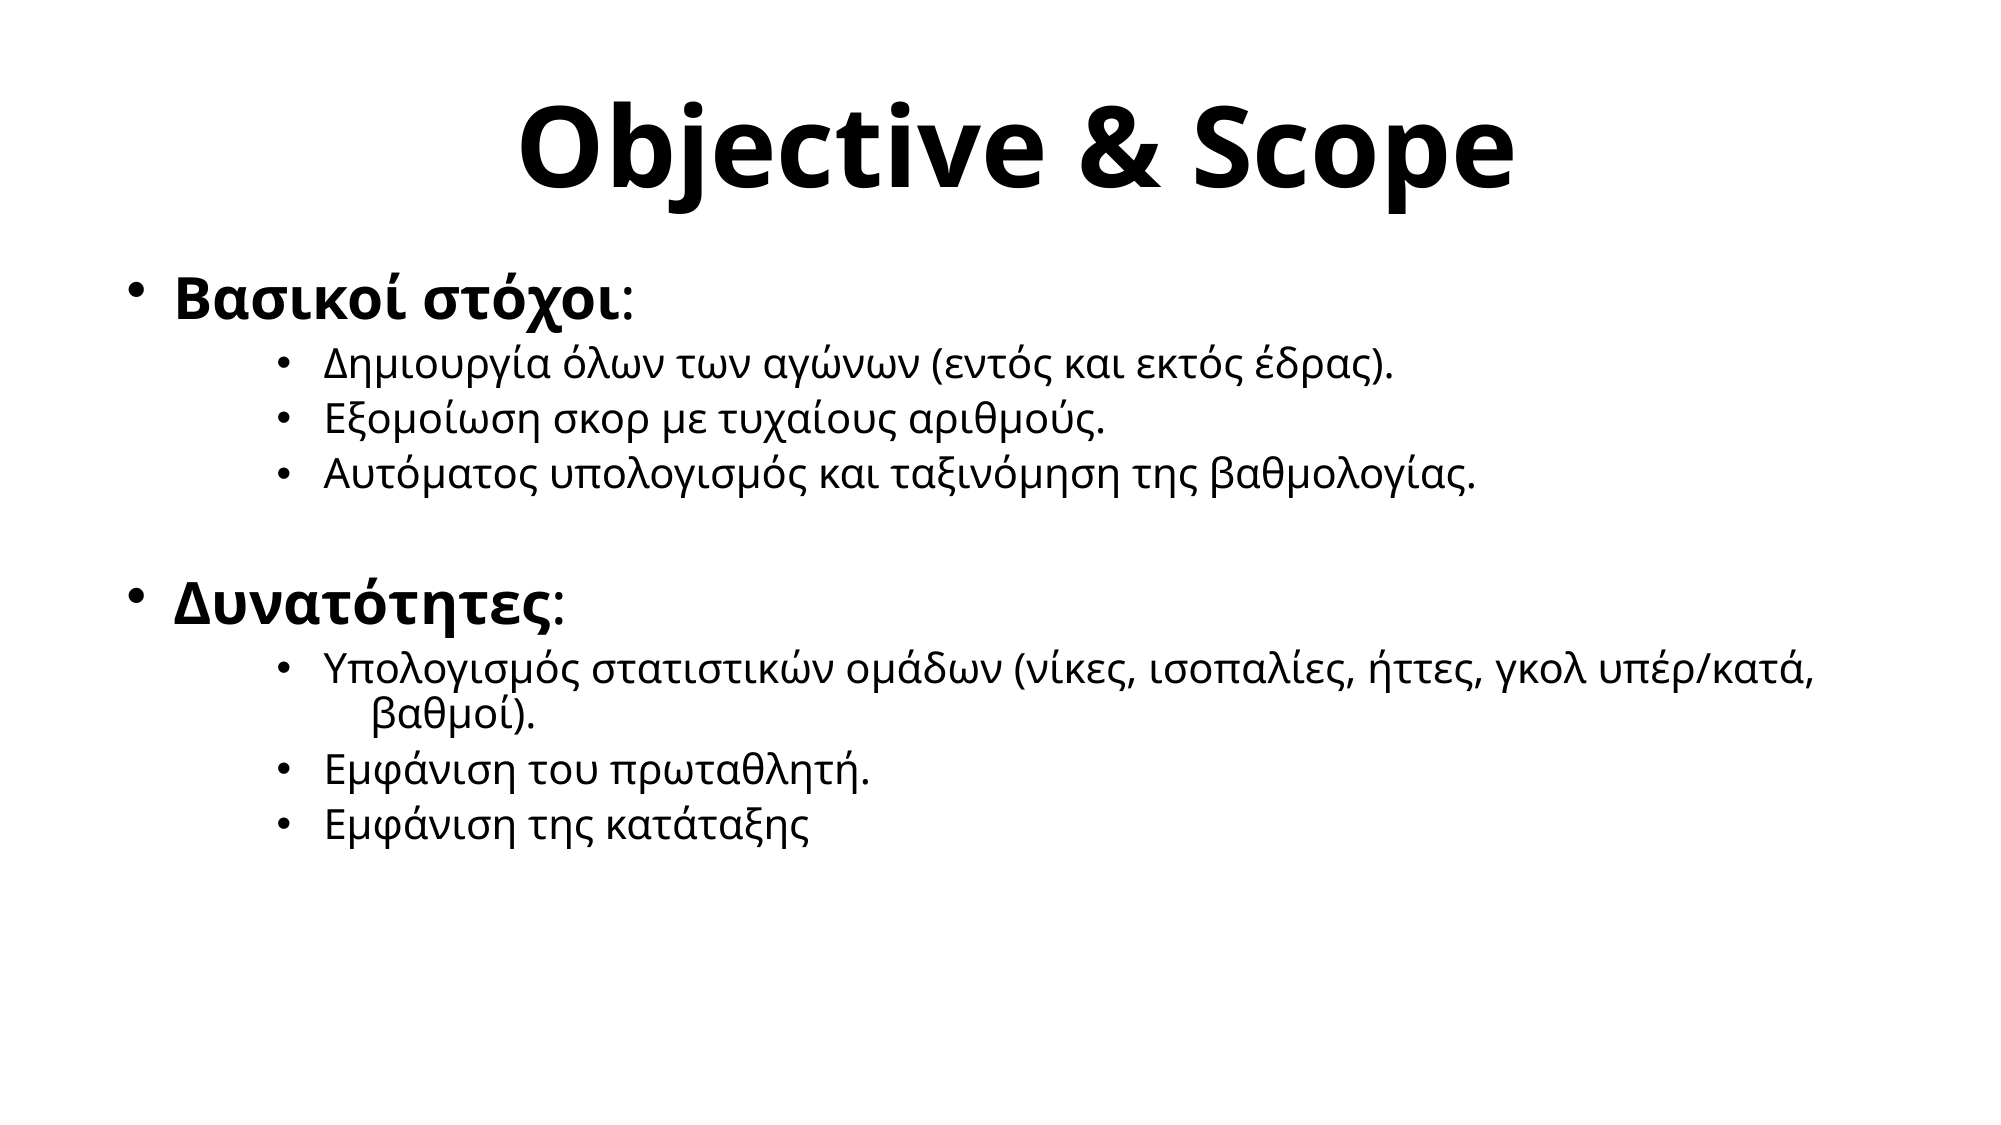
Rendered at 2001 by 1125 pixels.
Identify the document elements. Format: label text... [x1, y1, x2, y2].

subtitle Βασικοί στόχοι: Δημιουργία όλων των αγώνων (εντός και εκτός έδρας). Εξομοίωση σκορ με τυχαίους αριθμούς. Αυτόματος υπολογισμός και ταξινόμηση της βαθμολογίας. Δυνατότητες: Υπολογισμός στατιστικών ομάδων (νίκες, ισοπαλίες, ήττες, γκολ υπέρ/κατά, βαθμοί). Εμφάνιση του πρωταθλητή. Εμφάνιση της κατάταξης [111, 261, 1881, 1007]
title Objective & Scope [267, 72, 1768, 220]
